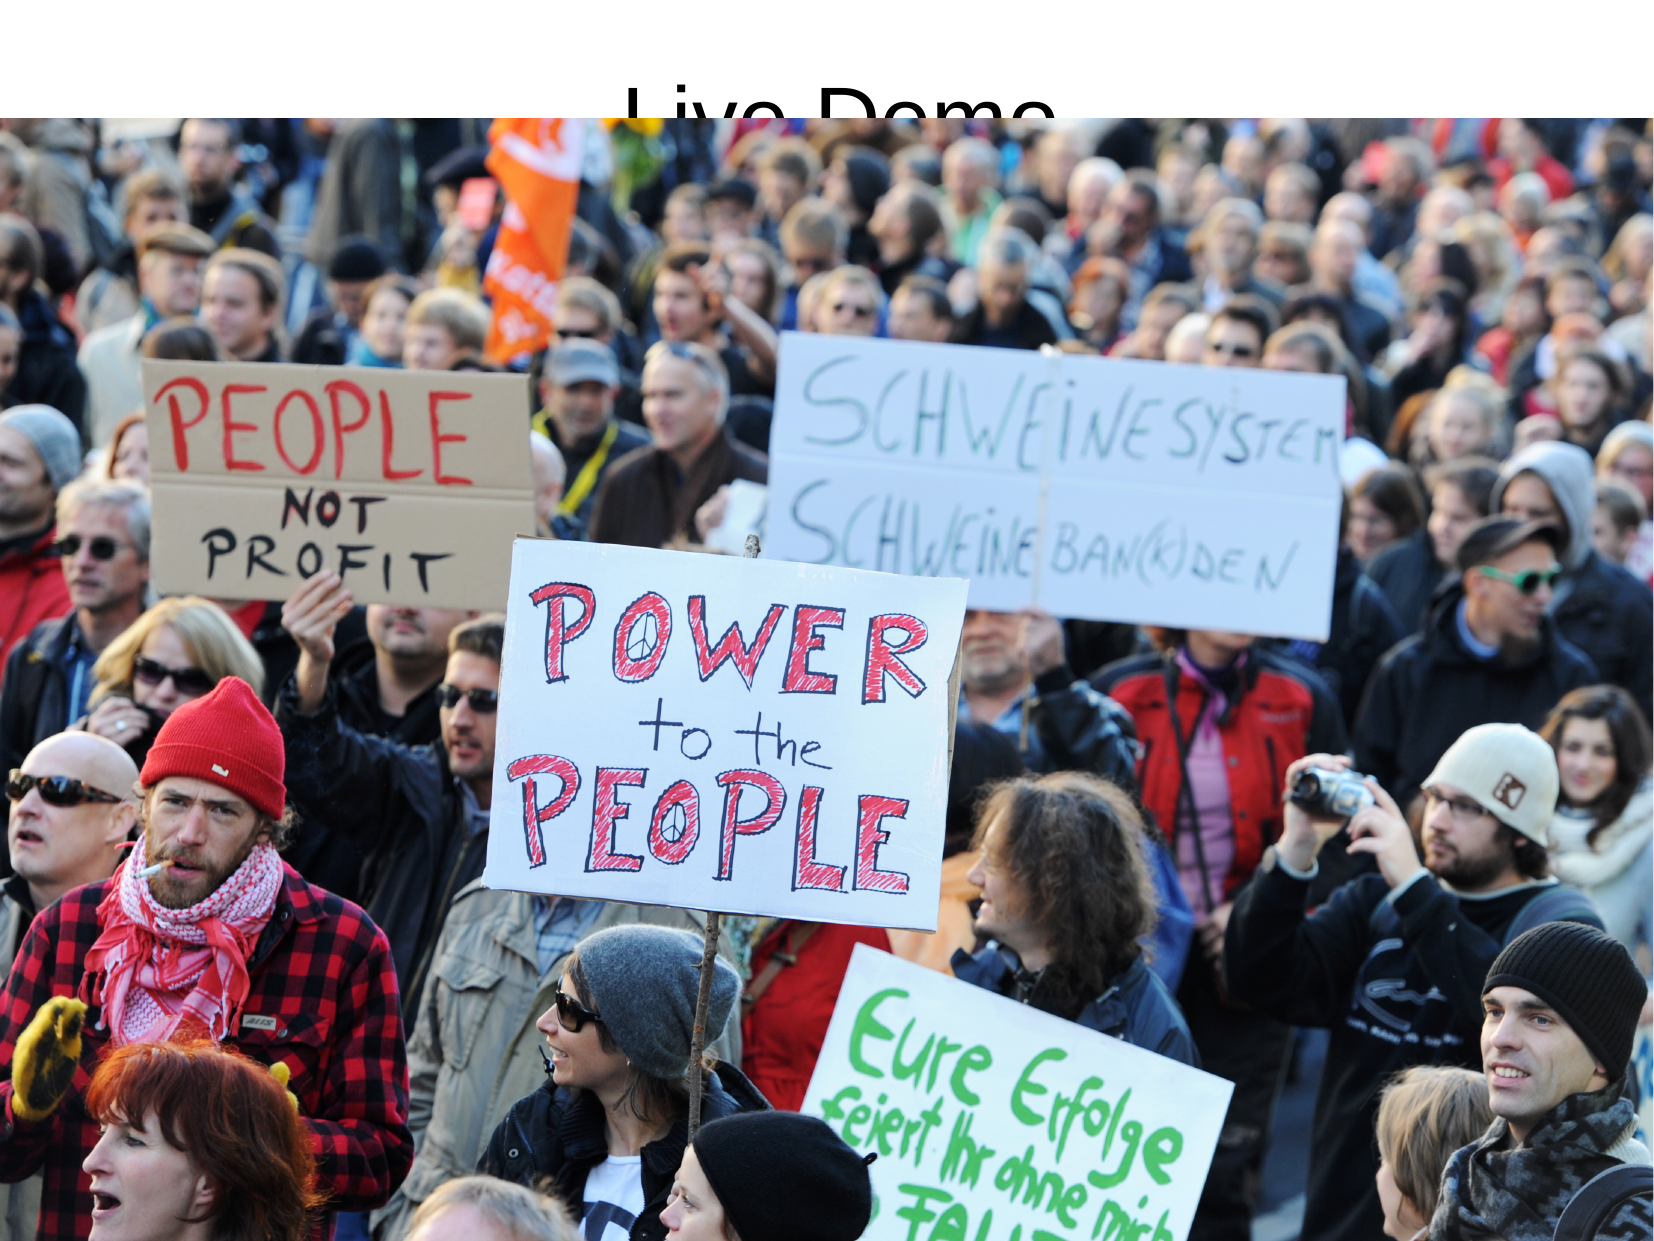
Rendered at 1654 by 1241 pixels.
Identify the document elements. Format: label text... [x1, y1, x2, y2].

picture [0, 118, 1654, 1241]
text_box Live Demo [606, 10, 1075, 118]
